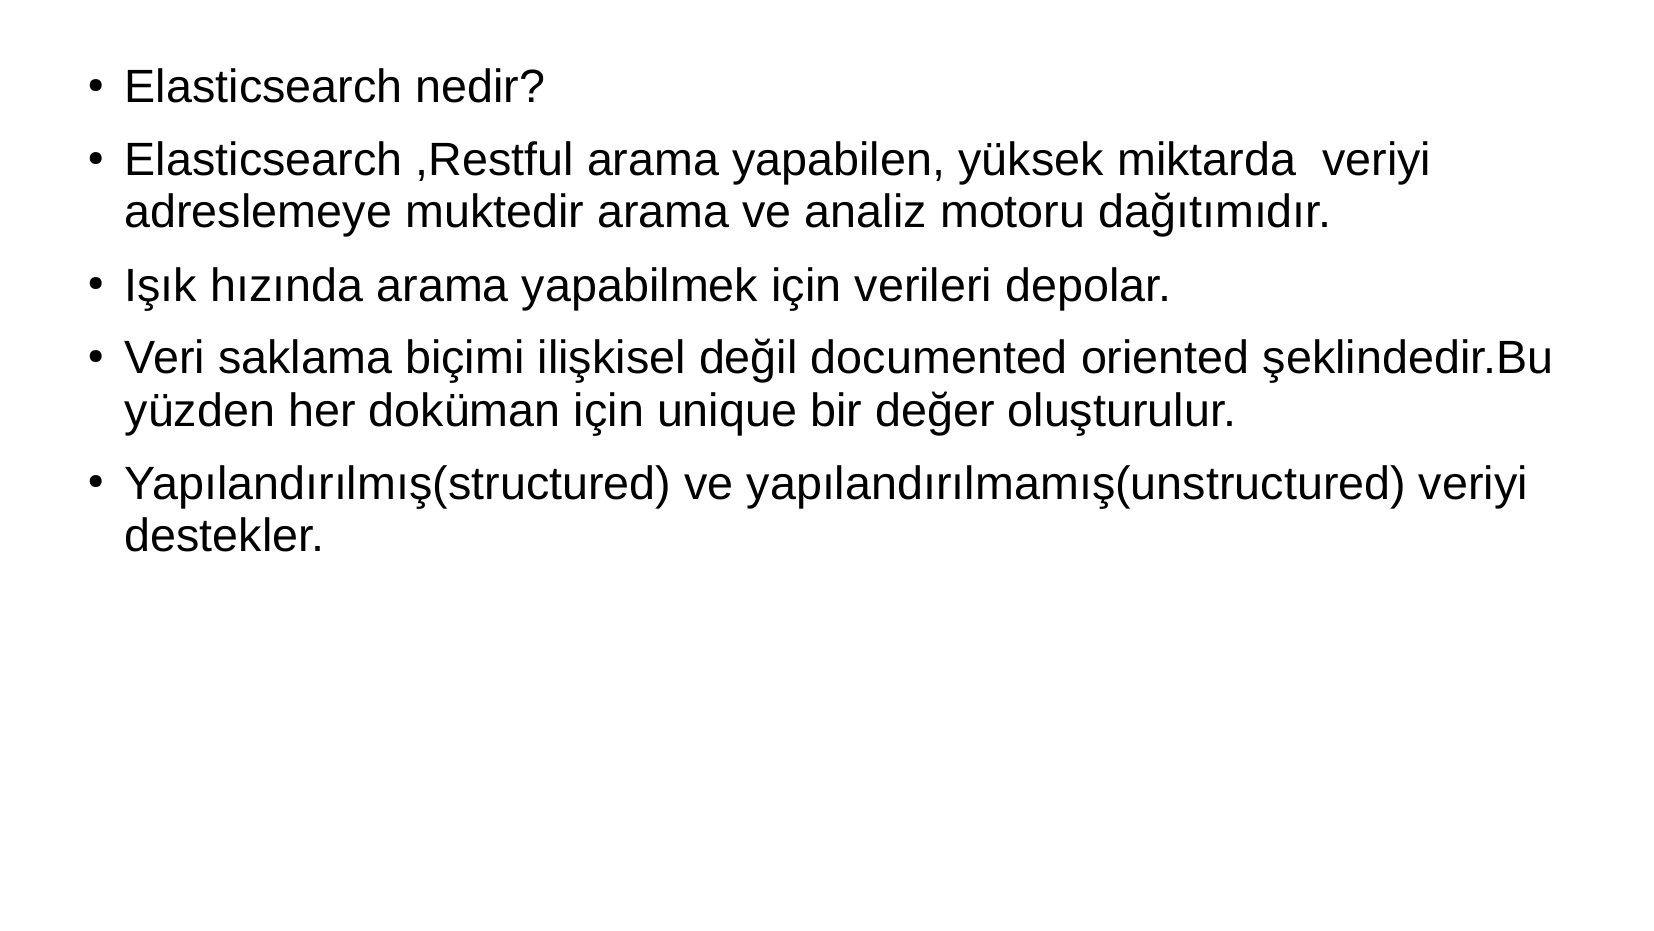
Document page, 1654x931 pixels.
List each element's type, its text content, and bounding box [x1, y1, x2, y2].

list Elasticsearch nedir? Elasticsearch ,Restful arama yapabilen, yüksek miktarda veriyi adreslemeye muktedir arama ve analiz motoru dağıtımıdır. Işık hızında arama yapabilmek için verileri depolar. Veri saklama biçimi ilişkisel değil documented oriented şeklindedir.Bu yüzden her doküman için unique bir değer oluşturulur. Yapılandırılmış(structured) ve yapılandırılmamış(unstructured) veriyi destekler. [75, 60, 1564, 601]
